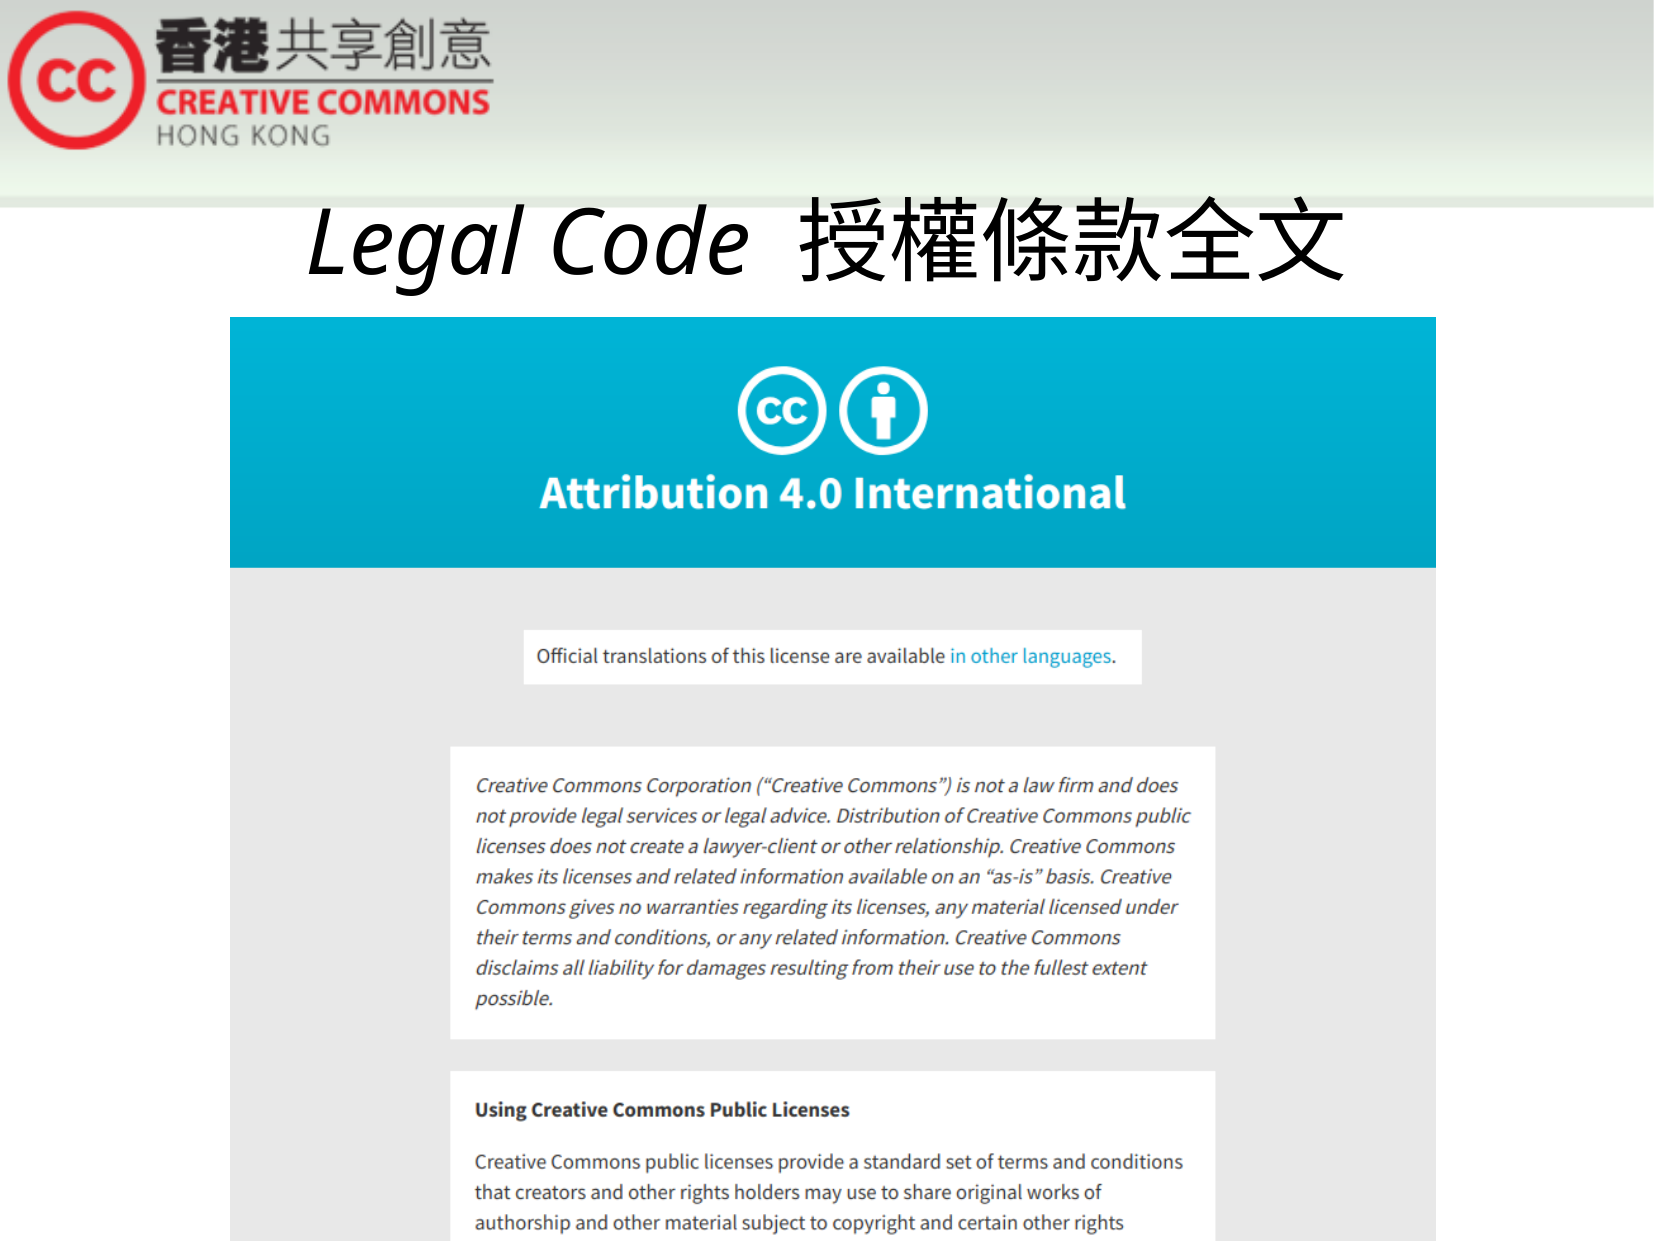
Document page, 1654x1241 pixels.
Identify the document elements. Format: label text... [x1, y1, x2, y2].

text_box Legal Code 授權條款全文 [82, 169, 1571, 312]
picture [0, 0, 1654, 1241]
